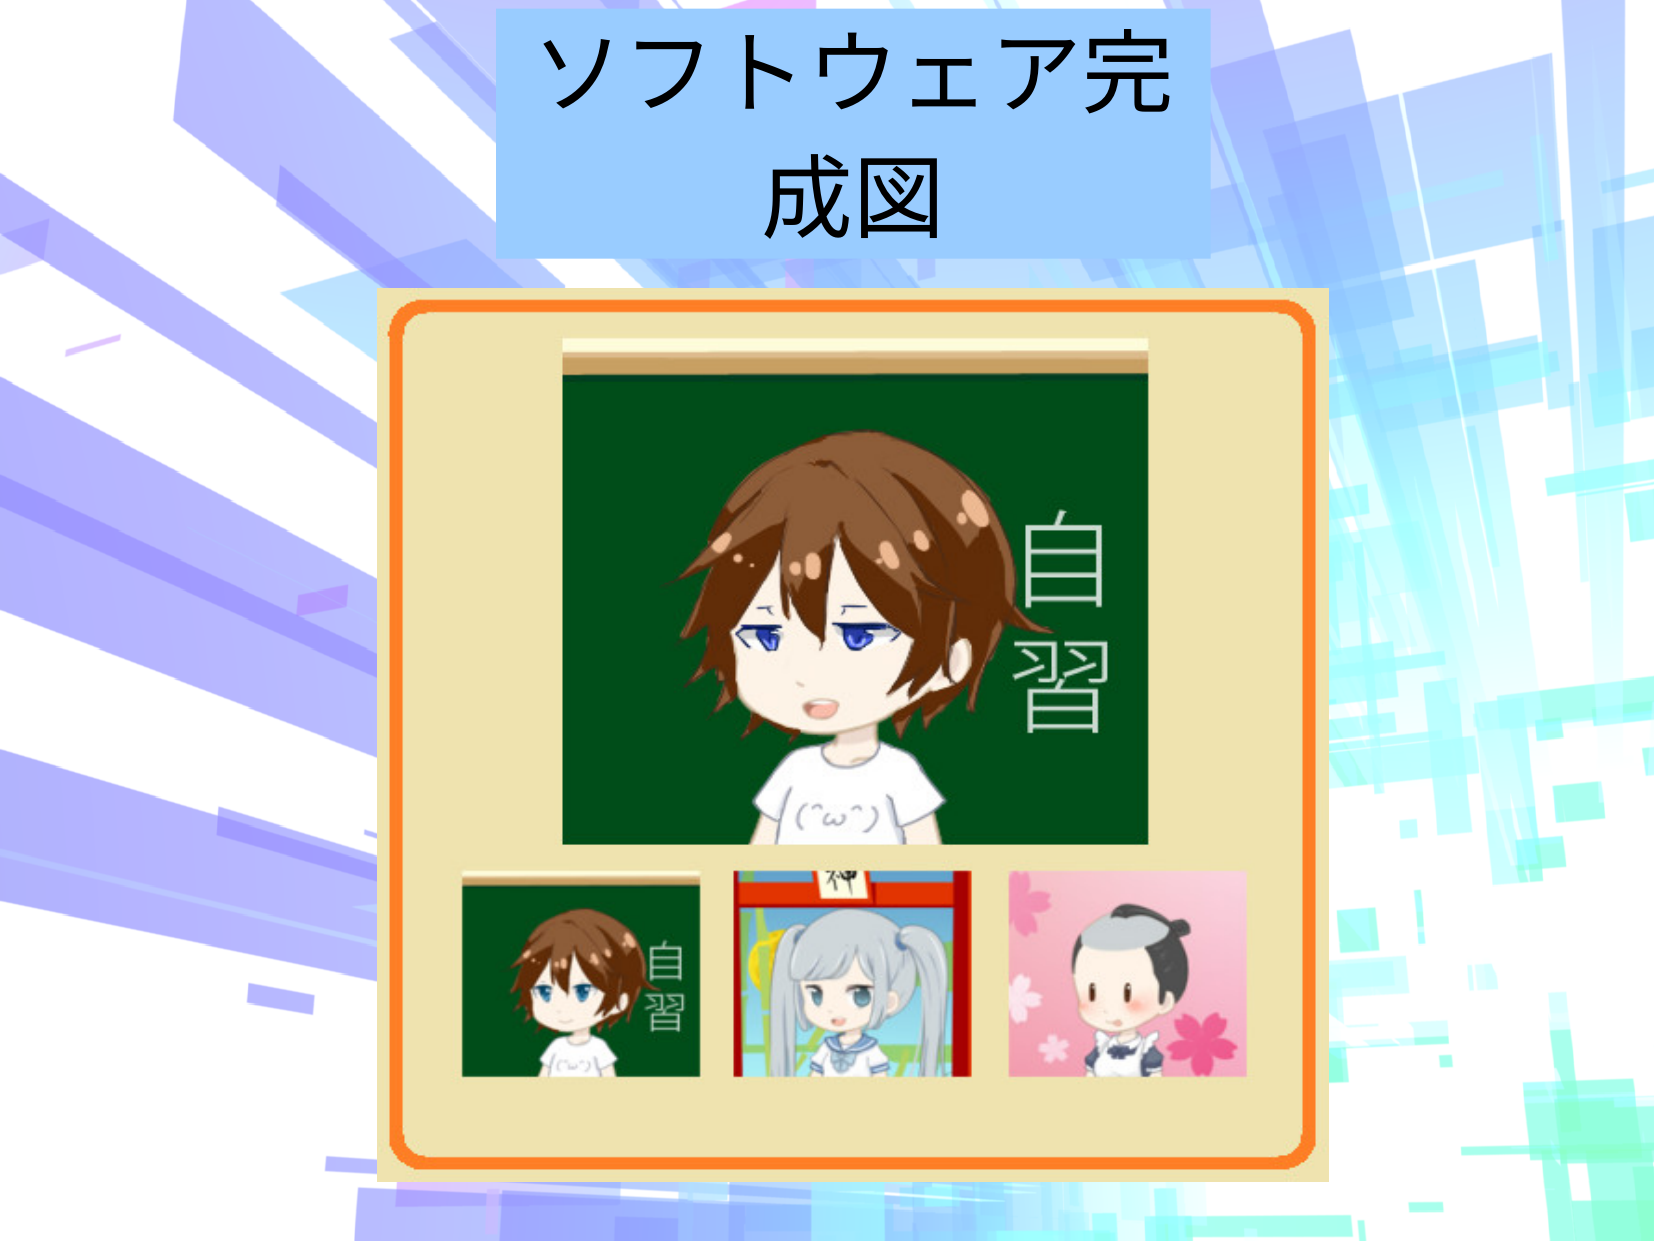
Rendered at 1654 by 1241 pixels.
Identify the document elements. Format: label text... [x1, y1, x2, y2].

title ソフトウェア完成図 [496, 31, 1211, 237]
picture [0, 0, 1654, 1241]
